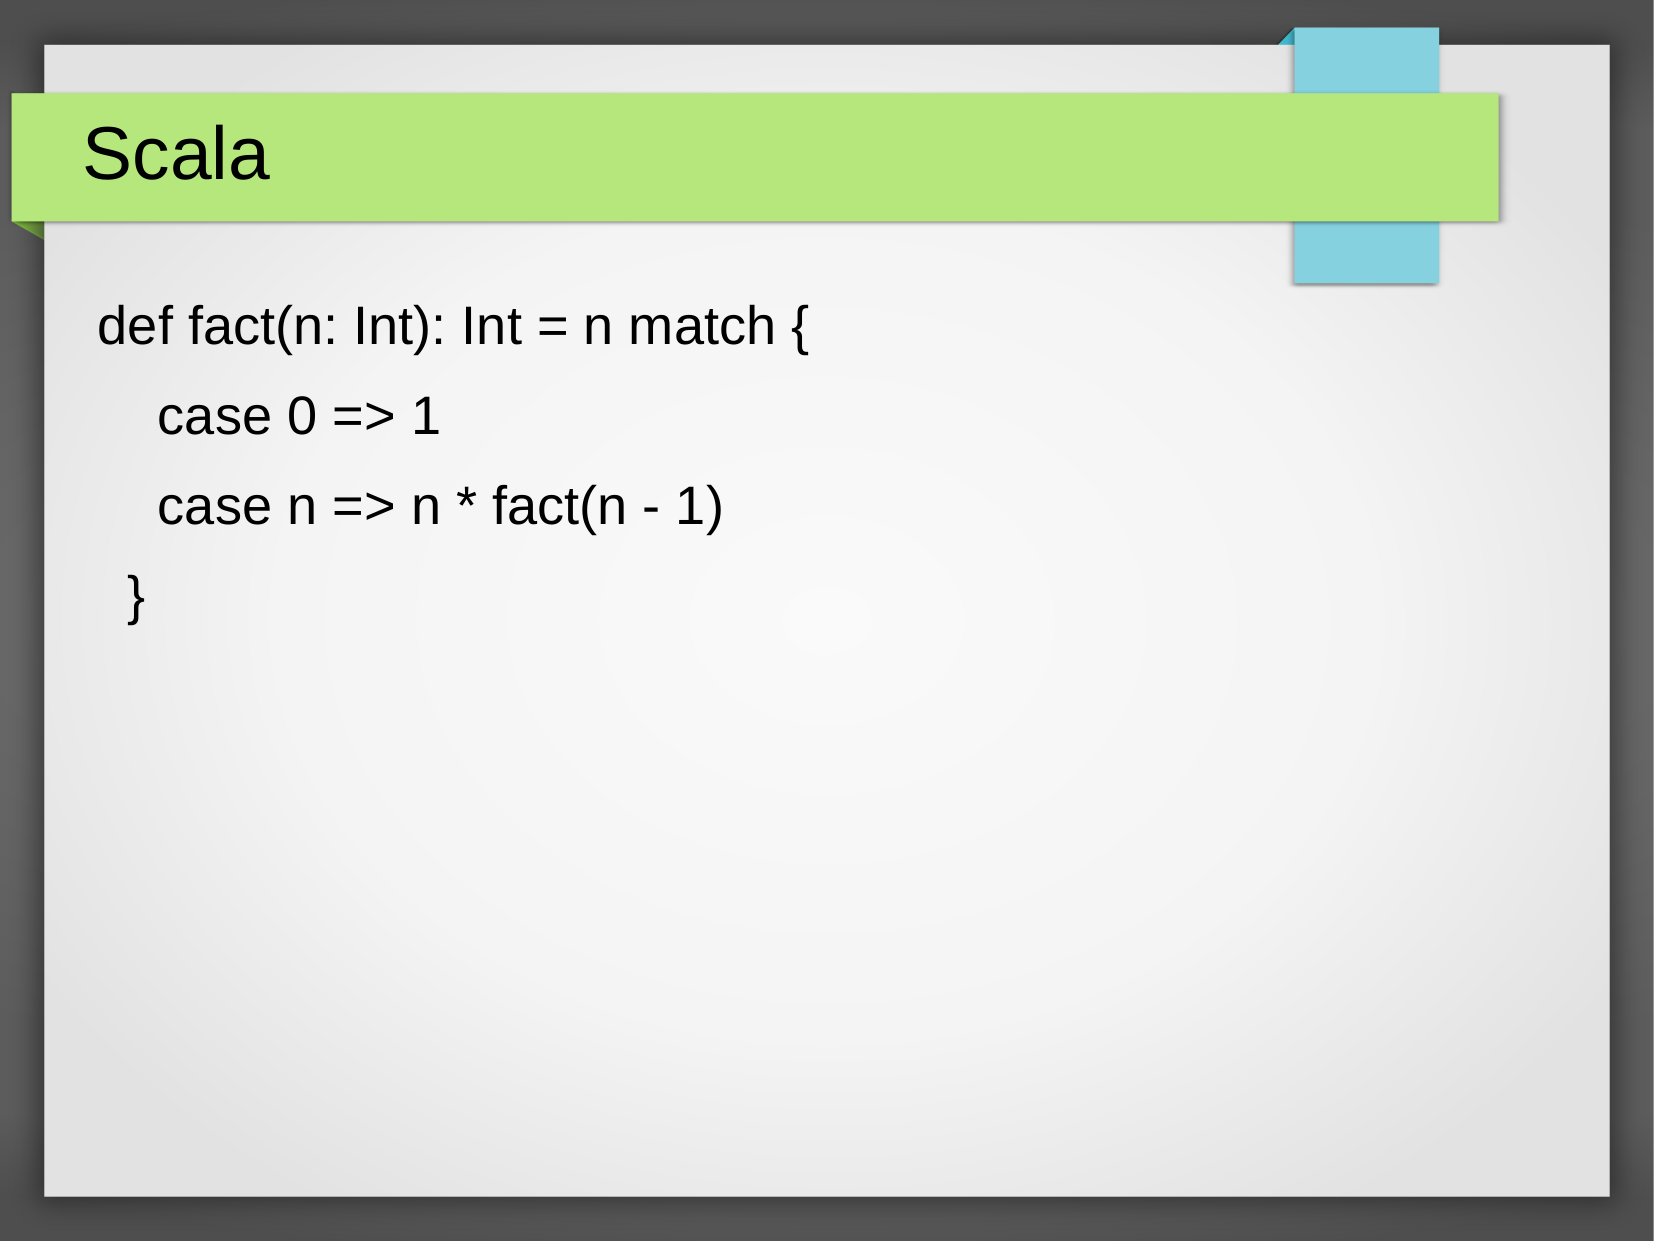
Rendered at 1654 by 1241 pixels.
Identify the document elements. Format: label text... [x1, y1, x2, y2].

picture [0, 0, 1654, 1241]
title Scala [82, 94, 1264, 213]
list def fact(n: Int): Int = n match { case 0 => 1 case n => n * fact(n - 1) } [82, 295, 1571, 1015]
